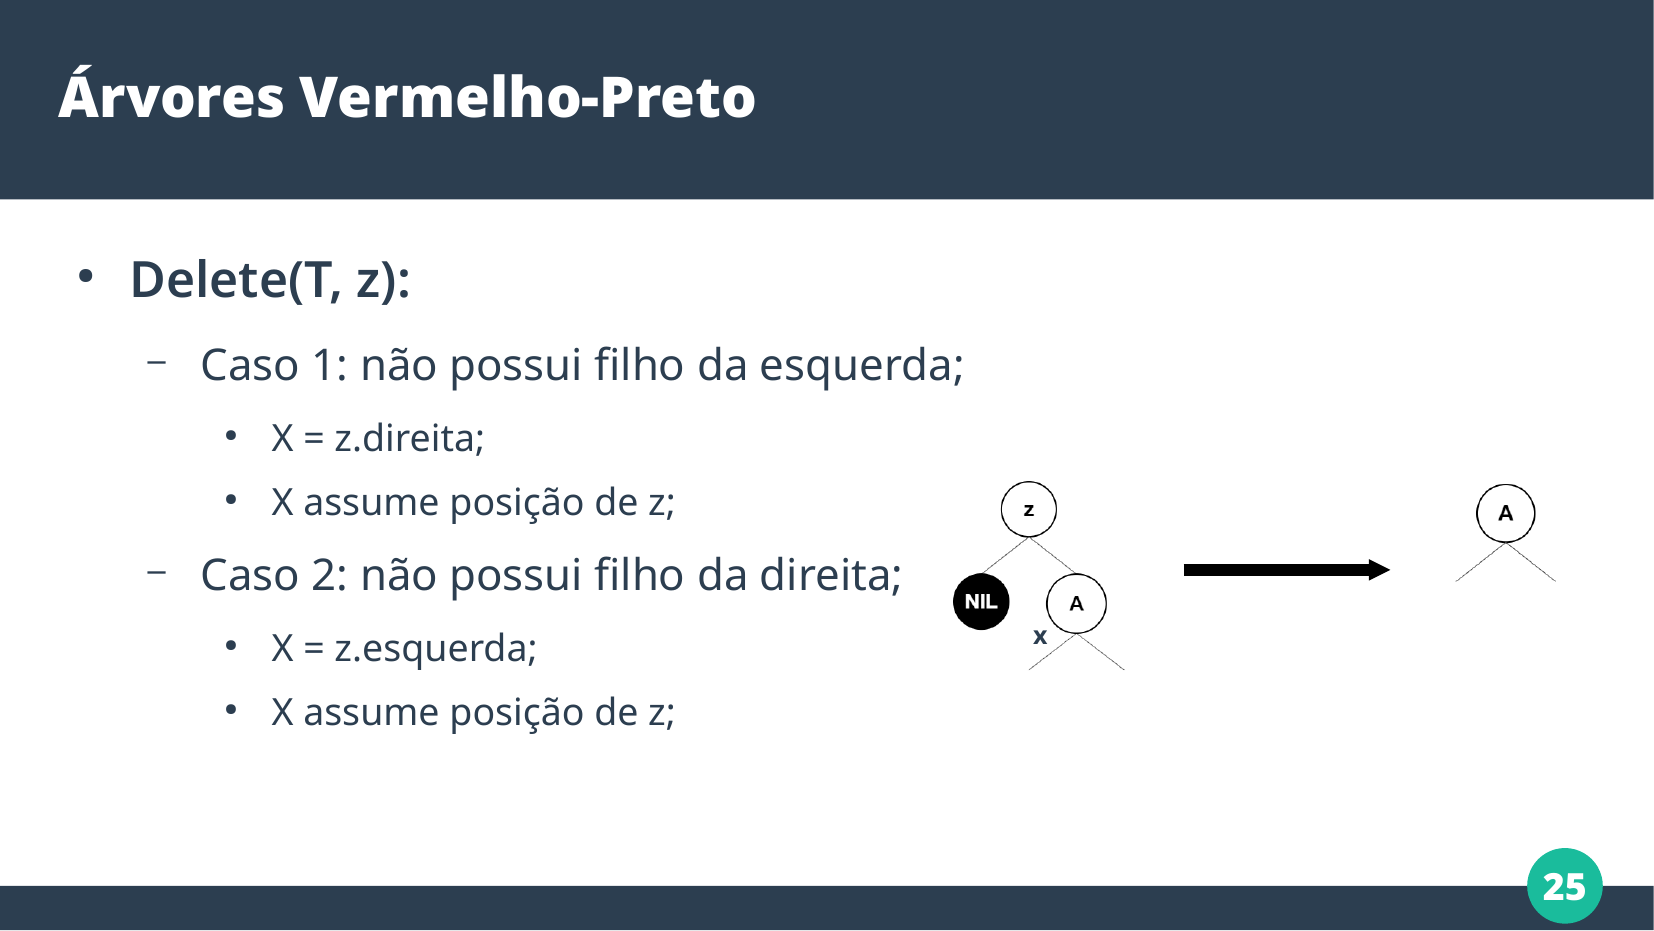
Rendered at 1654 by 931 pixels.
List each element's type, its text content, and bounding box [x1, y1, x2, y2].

picture [944, 472, 1164, 739]
title Árvores Vermelho-Preto [59, 37, 1595, 156]
picture [1446, 474, 1565, 591]
list Delete(T, z): Caso 1: não possui filho da esquerda; X = z.direita; X assume posição de z; Caso 2: não possui filho da direita; X = z.esquerda; X assume posição de z; [59, 243, 1595, 864]
text_box x [1018, 606, 1071, 664]
